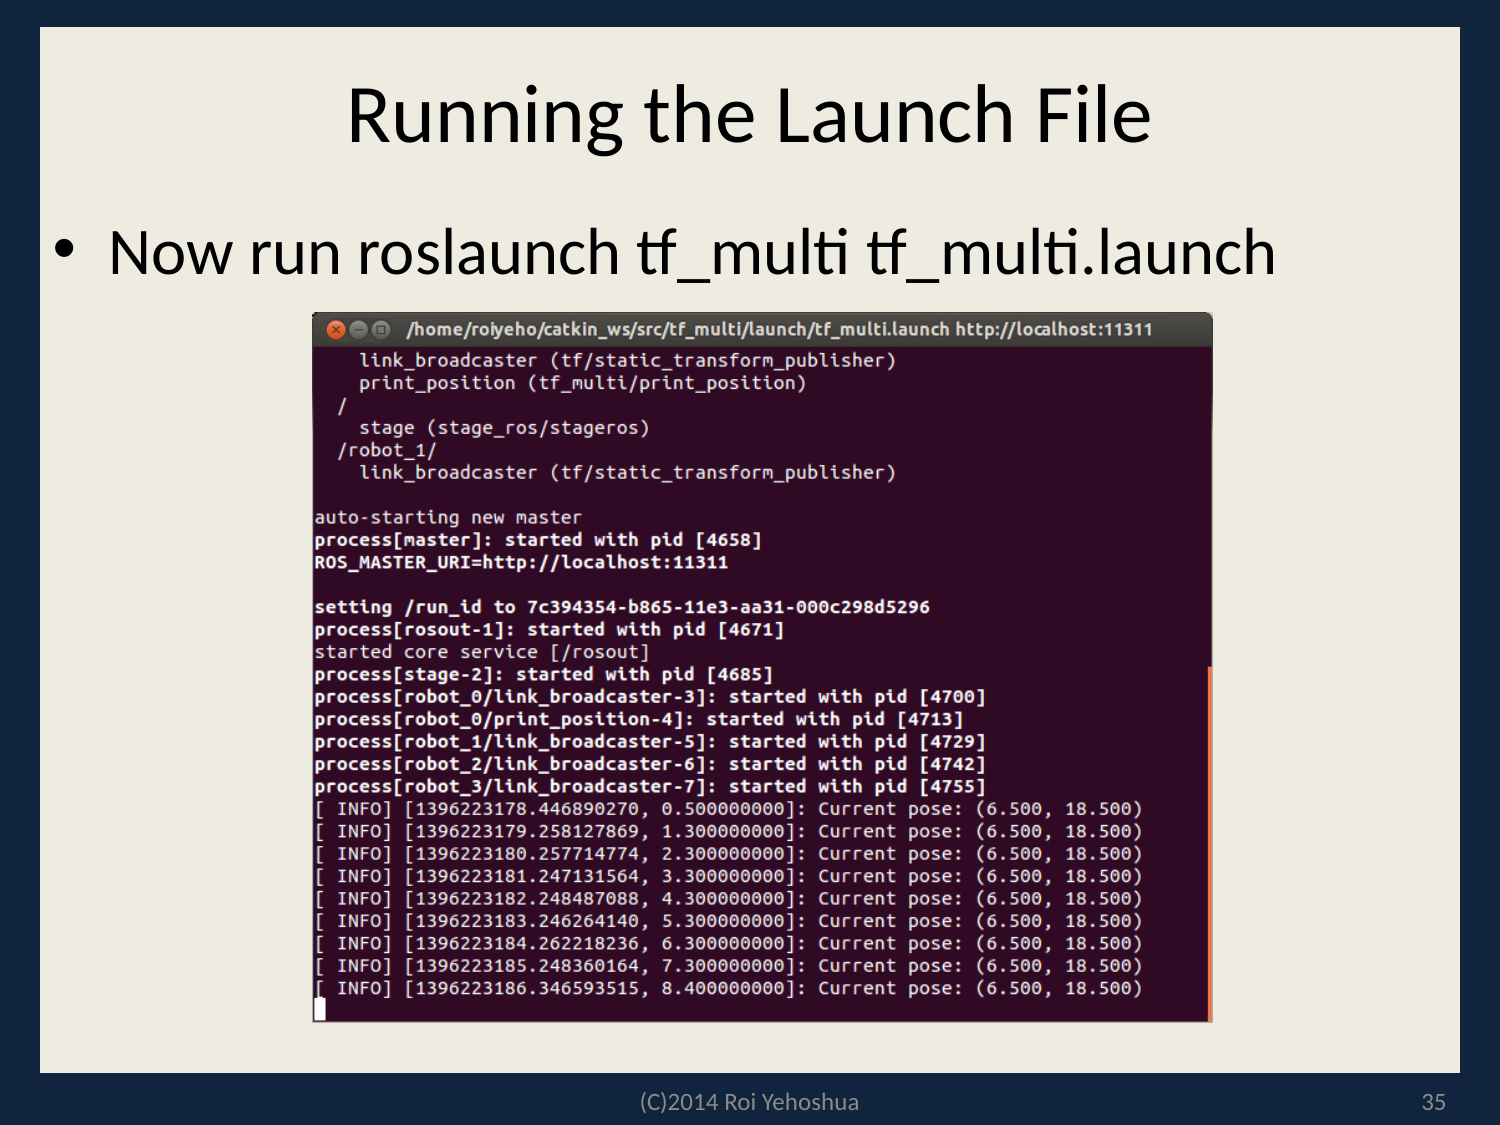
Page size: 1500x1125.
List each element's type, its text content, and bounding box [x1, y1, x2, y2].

slide_number <number> [1111, 1074, 1462, 1125]
footer (C)2014 Roi Yehoshua [512, 1074, 988, 1125]
title Running the Launch File [37, 31, 1463, 188]
list Now run roslaunch tf_multi tf_multi.launch [37, 200, 1463, 325]
picture [312, 325, 1213, 1023]
